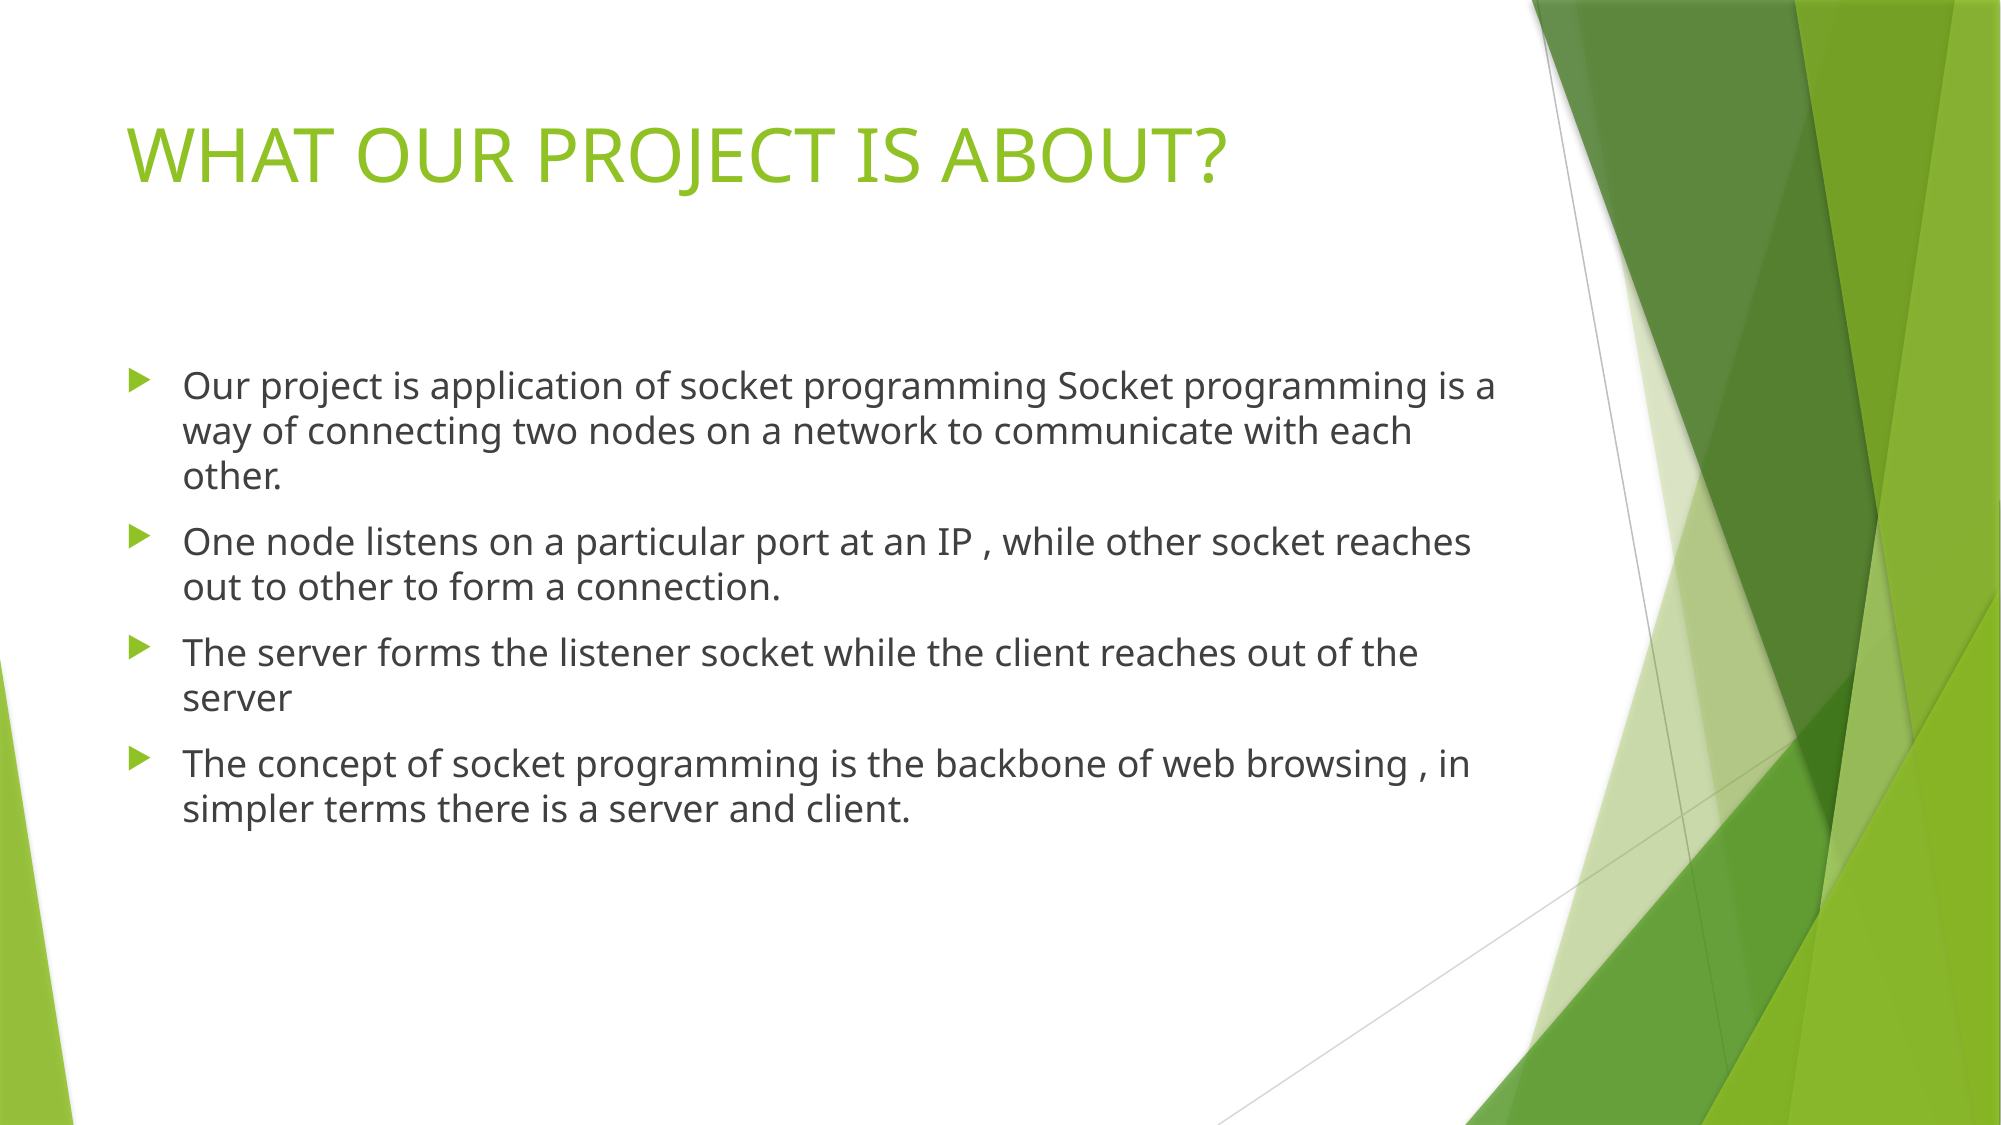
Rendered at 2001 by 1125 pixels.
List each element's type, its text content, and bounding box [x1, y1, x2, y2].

title WHAT OUR PROJECT IS ABOUT? [111, 99, 1522, 317]
list Our project is application of socket programming Socket programming is a way of connecting two nodes on a network to communicate with each other. One node listens on a particular port at an IP , while other socket reaches out to other to form a connection. The server forms the listener socket while the client reaches out of the server The concept of socket programming is the backbone of web browsing , in simpler terms there is a server and client. [111, 354, 1522, 992]
